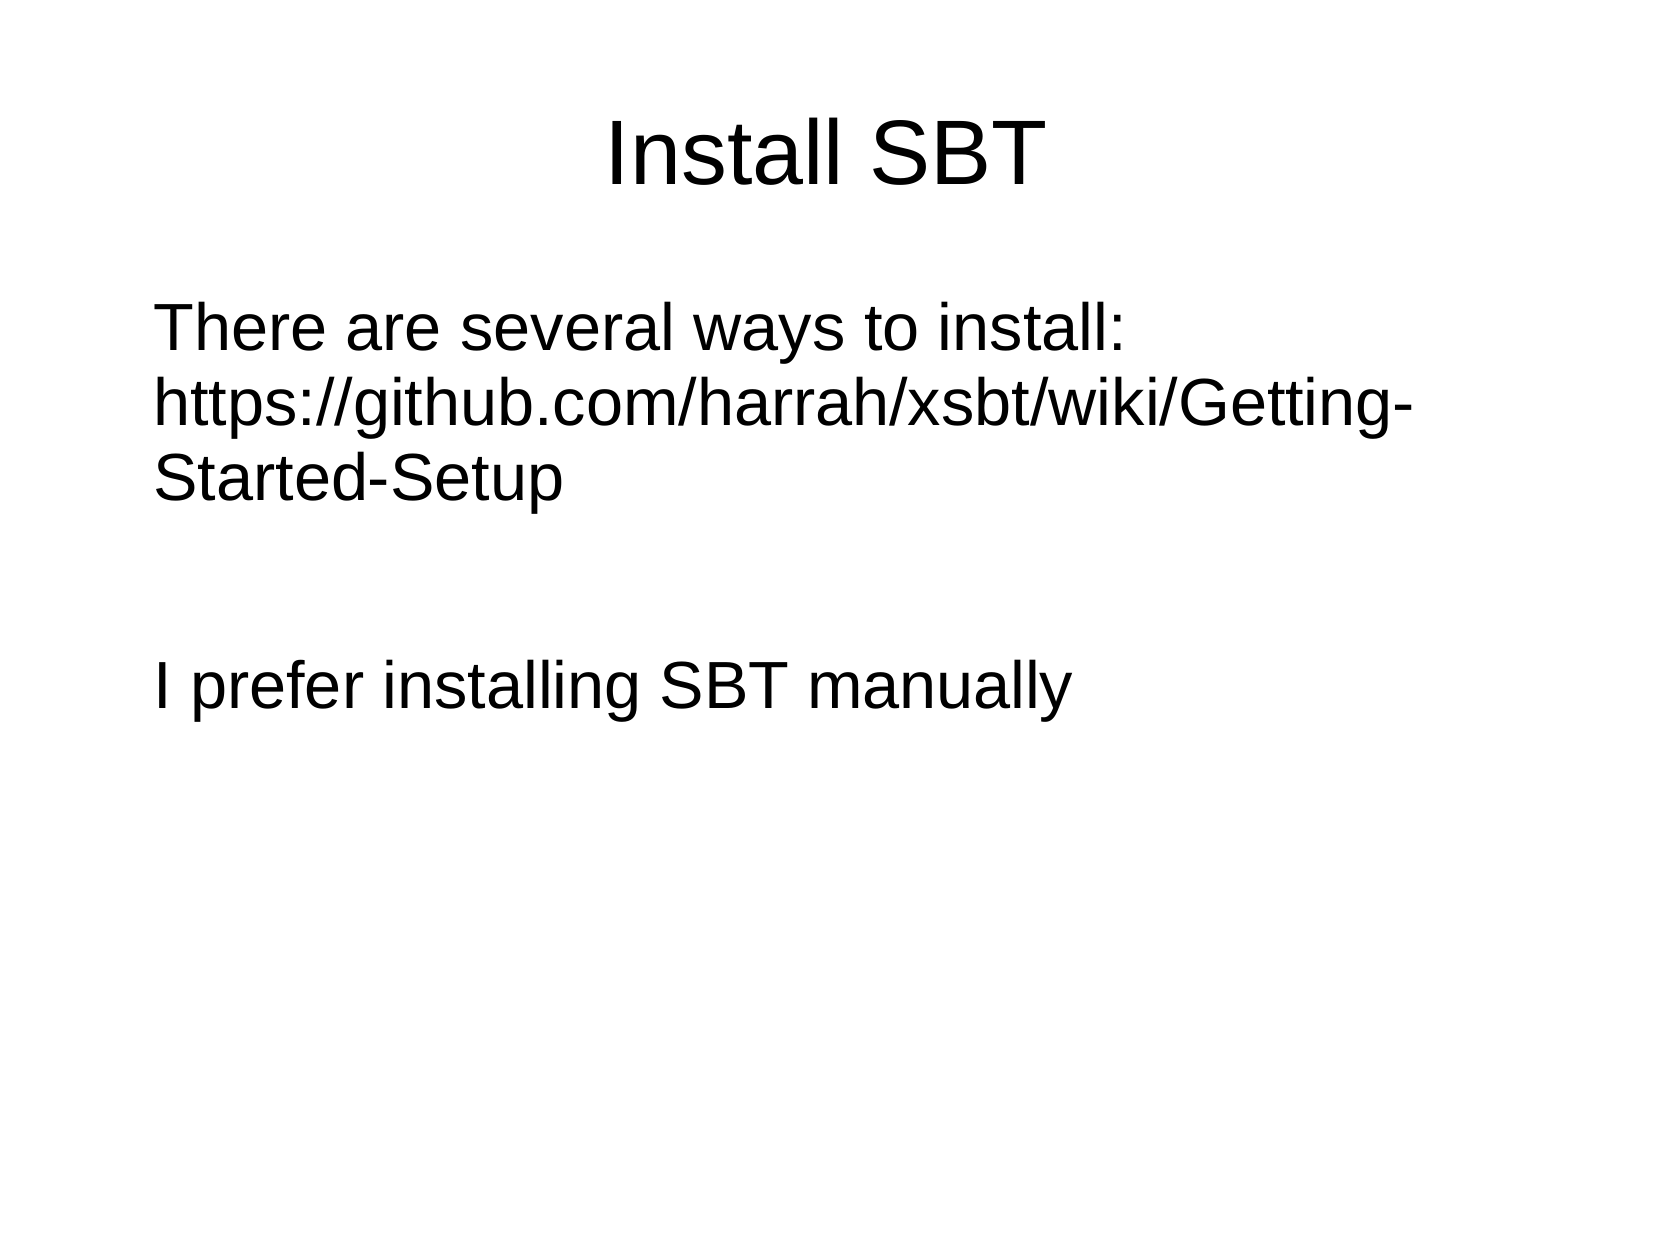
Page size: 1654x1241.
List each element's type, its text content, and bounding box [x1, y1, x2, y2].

list There are several ways to install: https://github.com/harrah/xsbt/wiki/Getting-Started-Setup I prefer installing SBT manually [82, 290, 1538, 1010]
title Install SBT [82, 49, 1571, 257]
